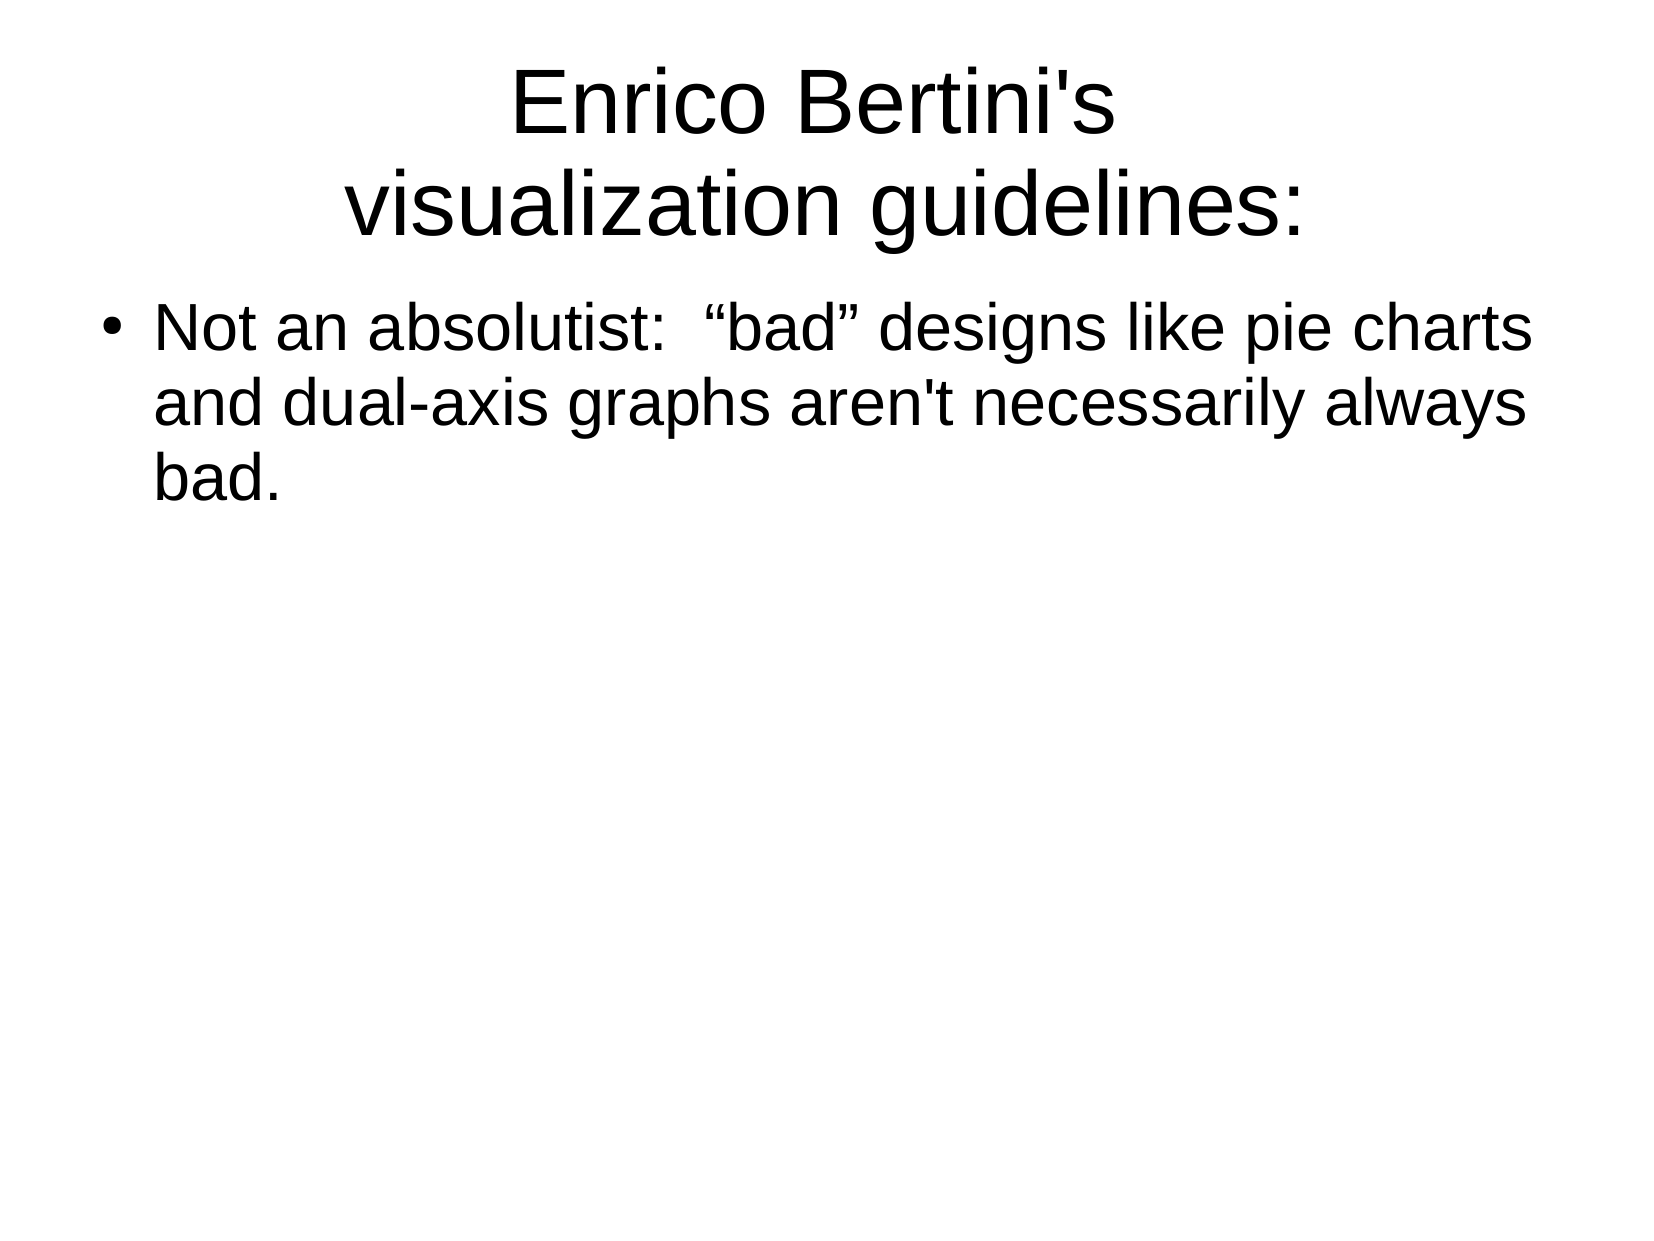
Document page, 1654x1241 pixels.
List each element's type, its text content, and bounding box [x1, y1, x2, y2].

title Enrico Bertini's visualization guidelines: [82, 49, 1571, 257]
list Not an absolutist: “bad” designs like pie charts and dual-axis graphs aren't necessarily always bad. [82, 290, 1571, 1109]
